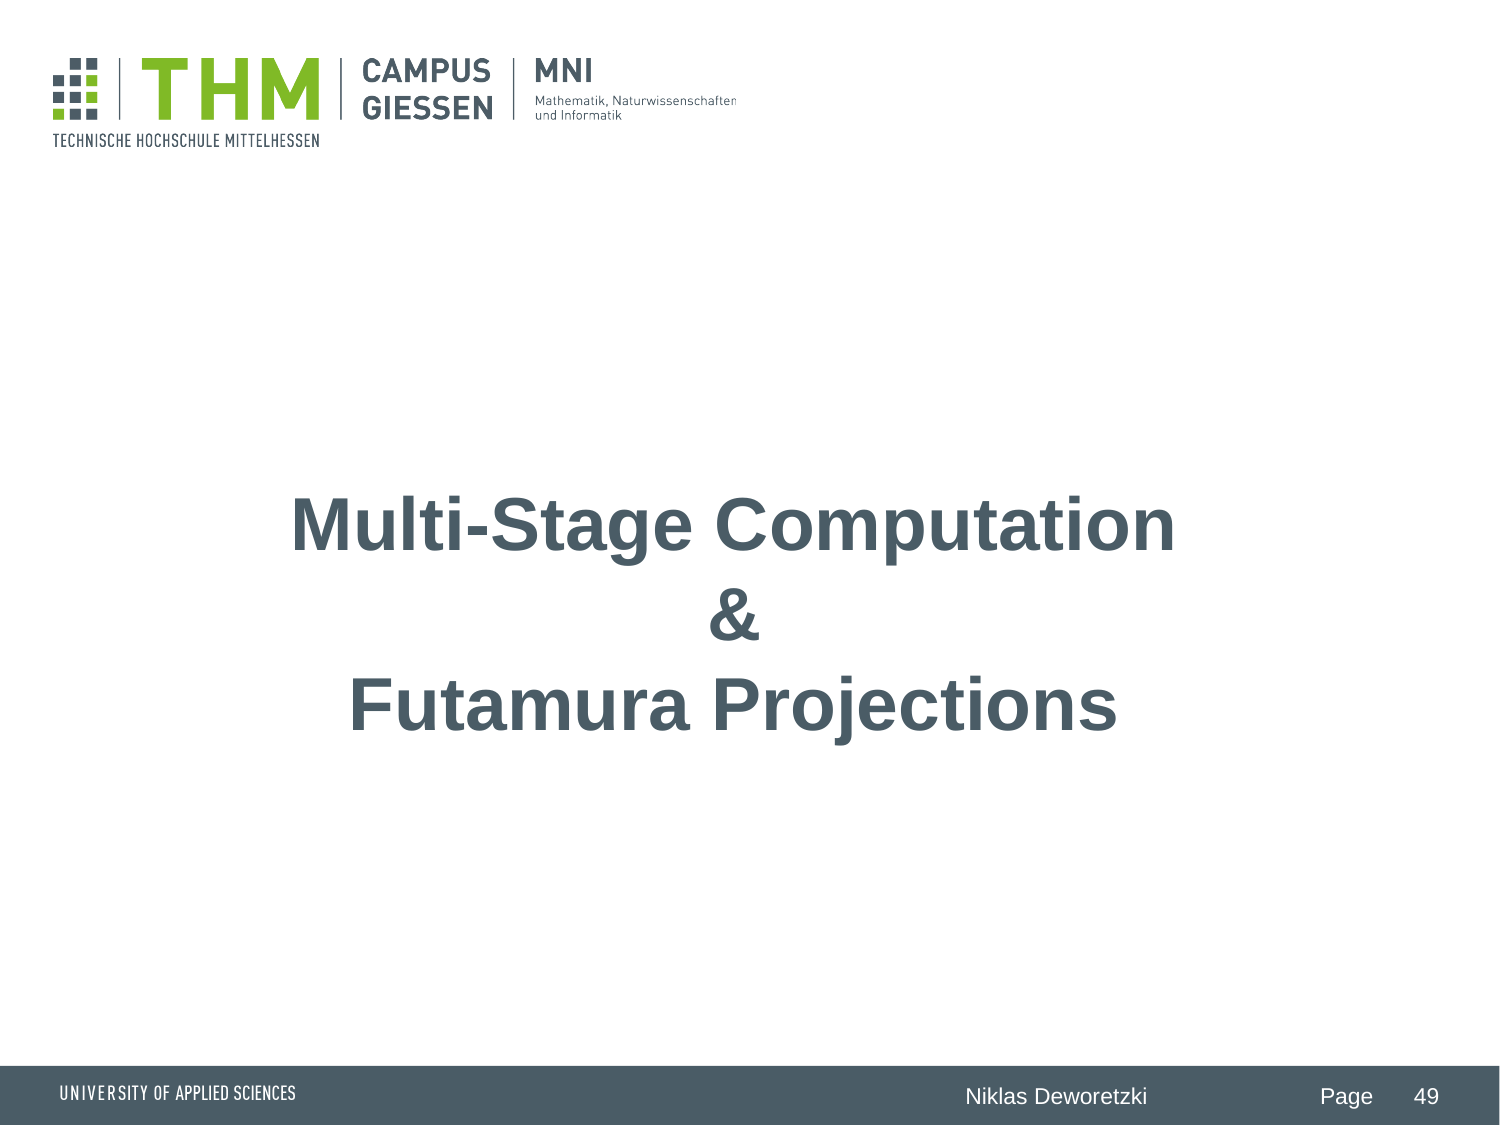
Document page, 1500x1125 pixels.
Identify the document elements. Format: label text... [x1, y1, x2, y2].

picture [59, 1082, 296, 1104]
picture [53, 58, 736, 147]
slide_number <number> [1376, 1073, 1455, 1118]
title Multi-Stage Computation & Futamura Projections [43, 468, 1426, 563]
